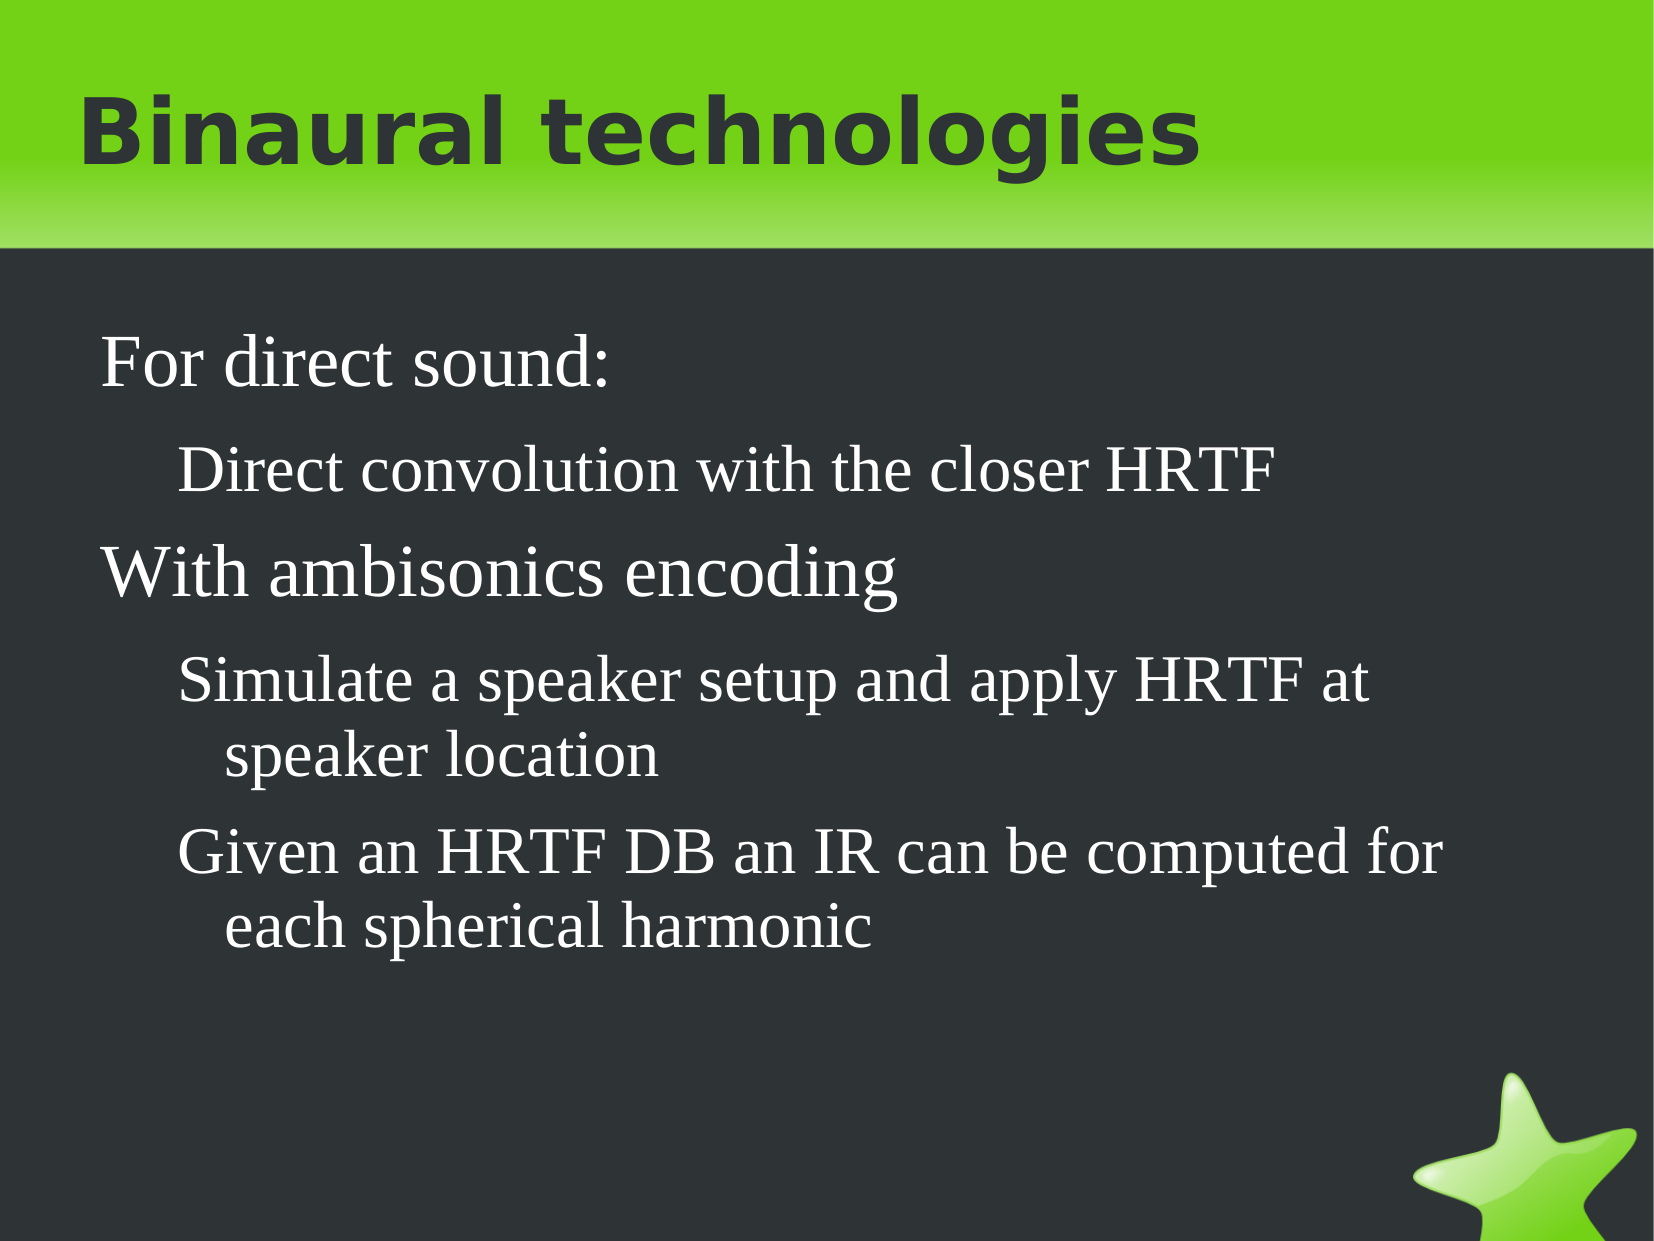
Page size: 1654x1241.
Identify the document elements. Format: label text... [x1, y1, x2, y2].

title Binaural technologies [76, 36, 1565, 229]
list For direct sound: Direct convolution with the closer HRTF With ambisonics encoding Simulate a speaker setup and apply HRTF at speaker location Given an HRTF DB an IR can be computed for each spherical harmonic [82, 319, 1571, 1124]
picture [0, 0, 1654, 1241]
